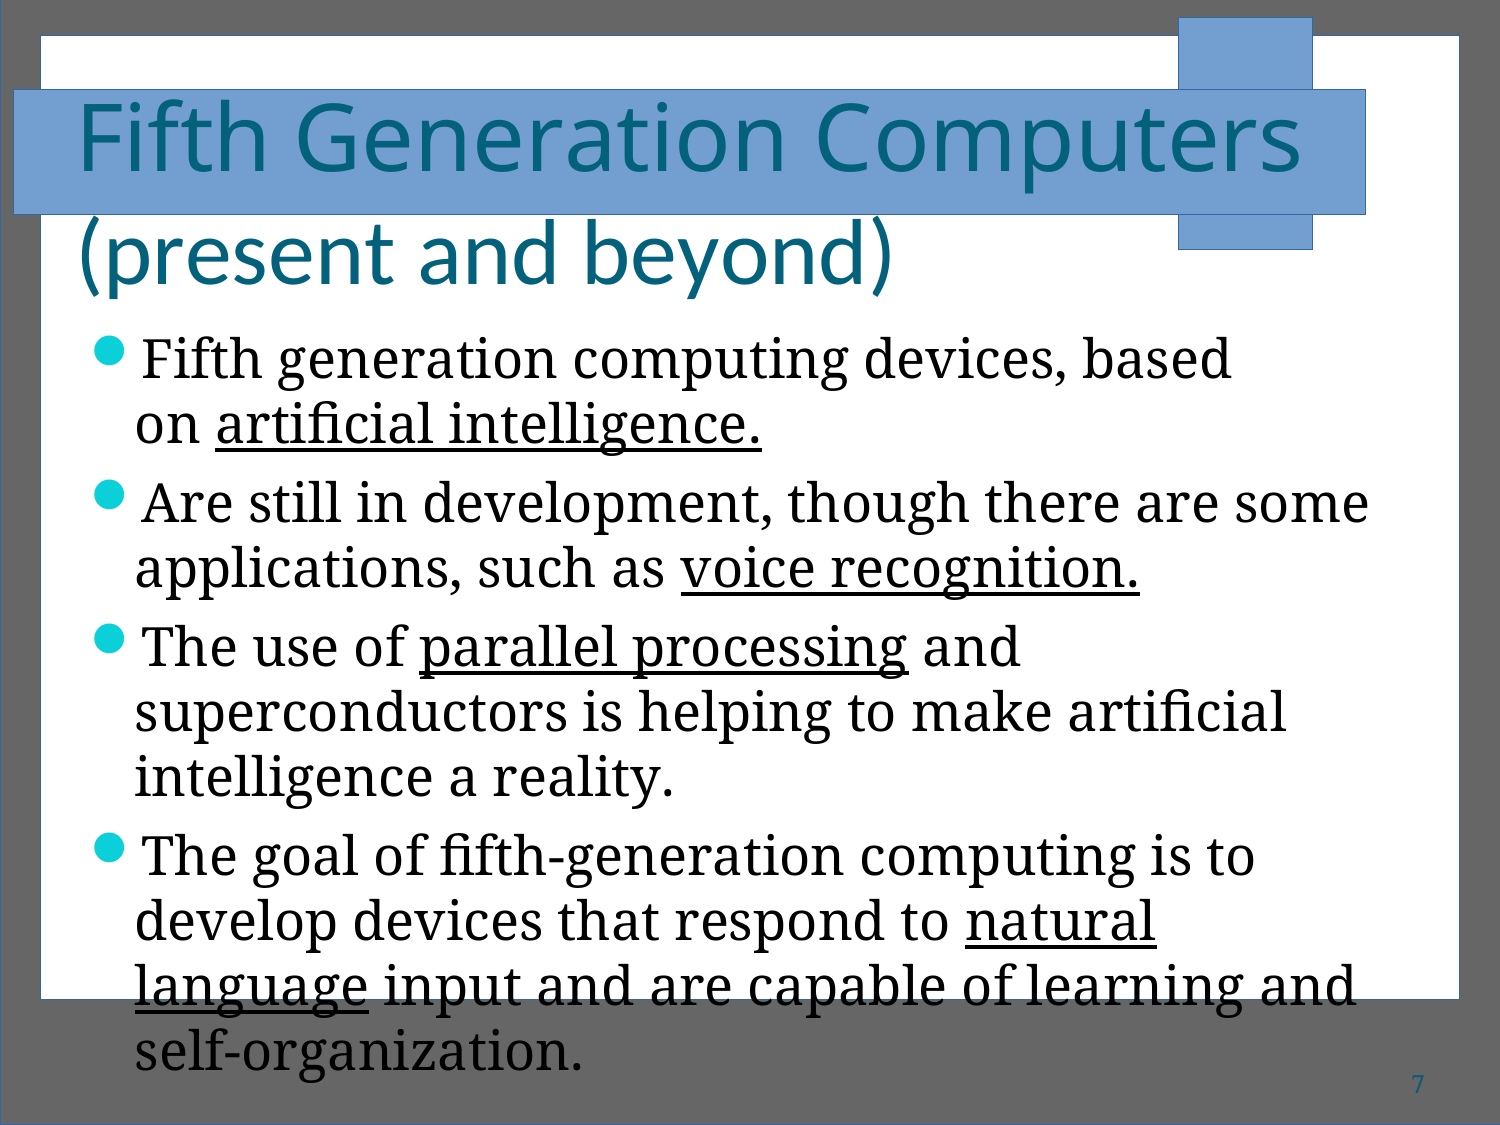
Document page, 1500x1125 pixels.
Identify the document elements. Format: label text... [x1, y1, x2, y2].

text_box Fifth generation computing devices, based on artificial intelligence. Are still in development, though there are some applications, such as voice recognition. The use of parallel processing and superconductors is helping to make artificial intelligence a reality. The goal of fifth-generation computing is to develop devices that respond to natural language input and are capable of learning and self-organization. [75, 317, 1426, 1038]
text_box Fifth Generation Computers (present and beyond) [75, 115, 1426, 304]
text_box <number> [1299, 1042, 1426, 1103]
